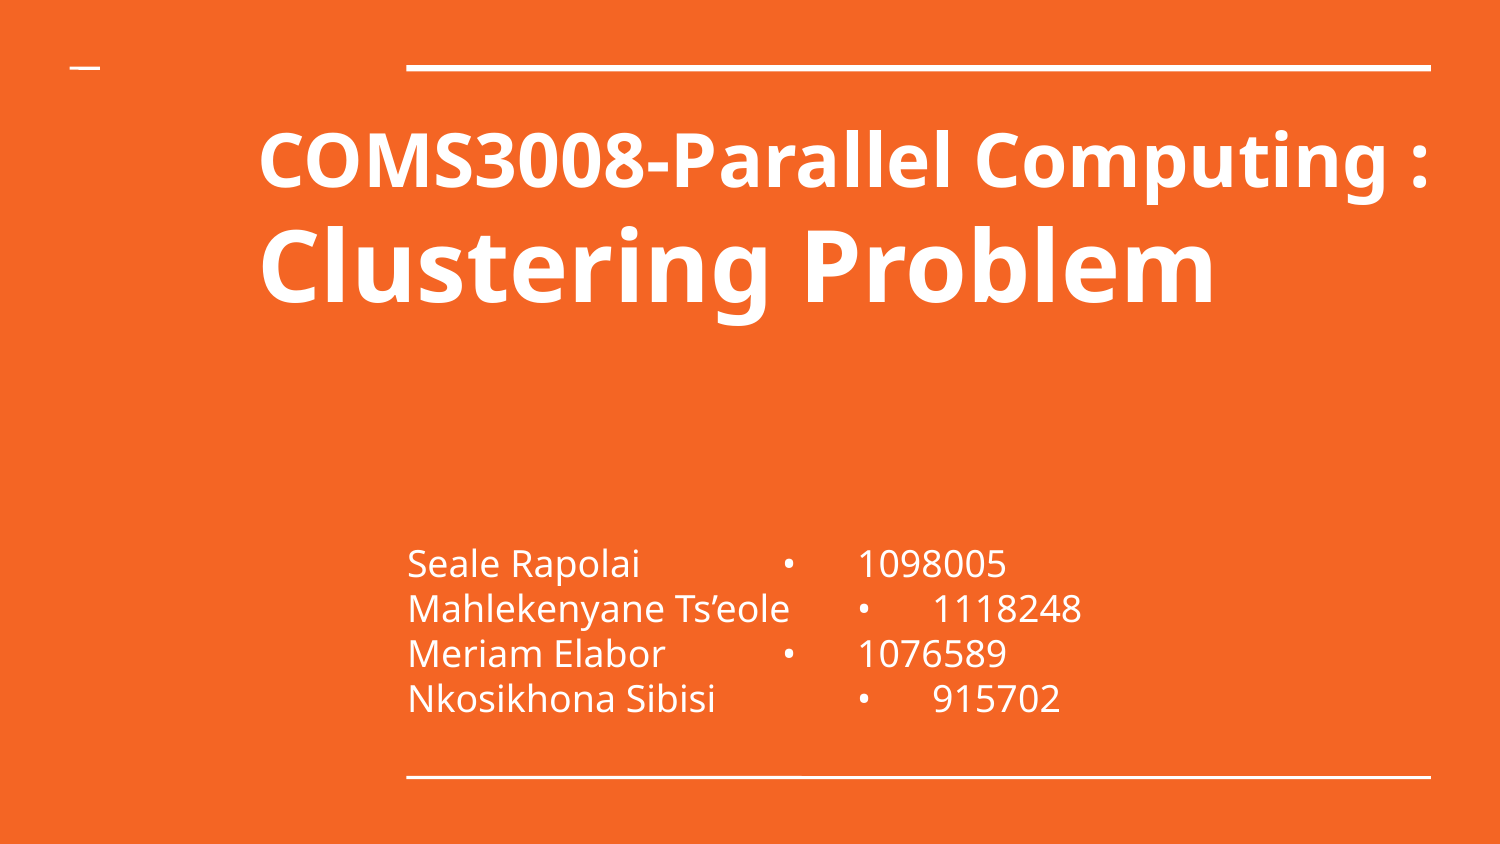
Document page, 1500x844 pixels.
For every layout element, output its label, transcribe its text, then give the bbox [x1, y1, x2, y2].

title COMS3008-Parallel Computing : Clustering Problem [242, 97, 1477, 351]
subtitle Seale Rapolai • 1098005 Mahlekenyane Ts’eole • 1118248 Meriam Elabor • 1076589 Nkosikhona Sibisi • 915702 [392, 531, 1431, 735]
